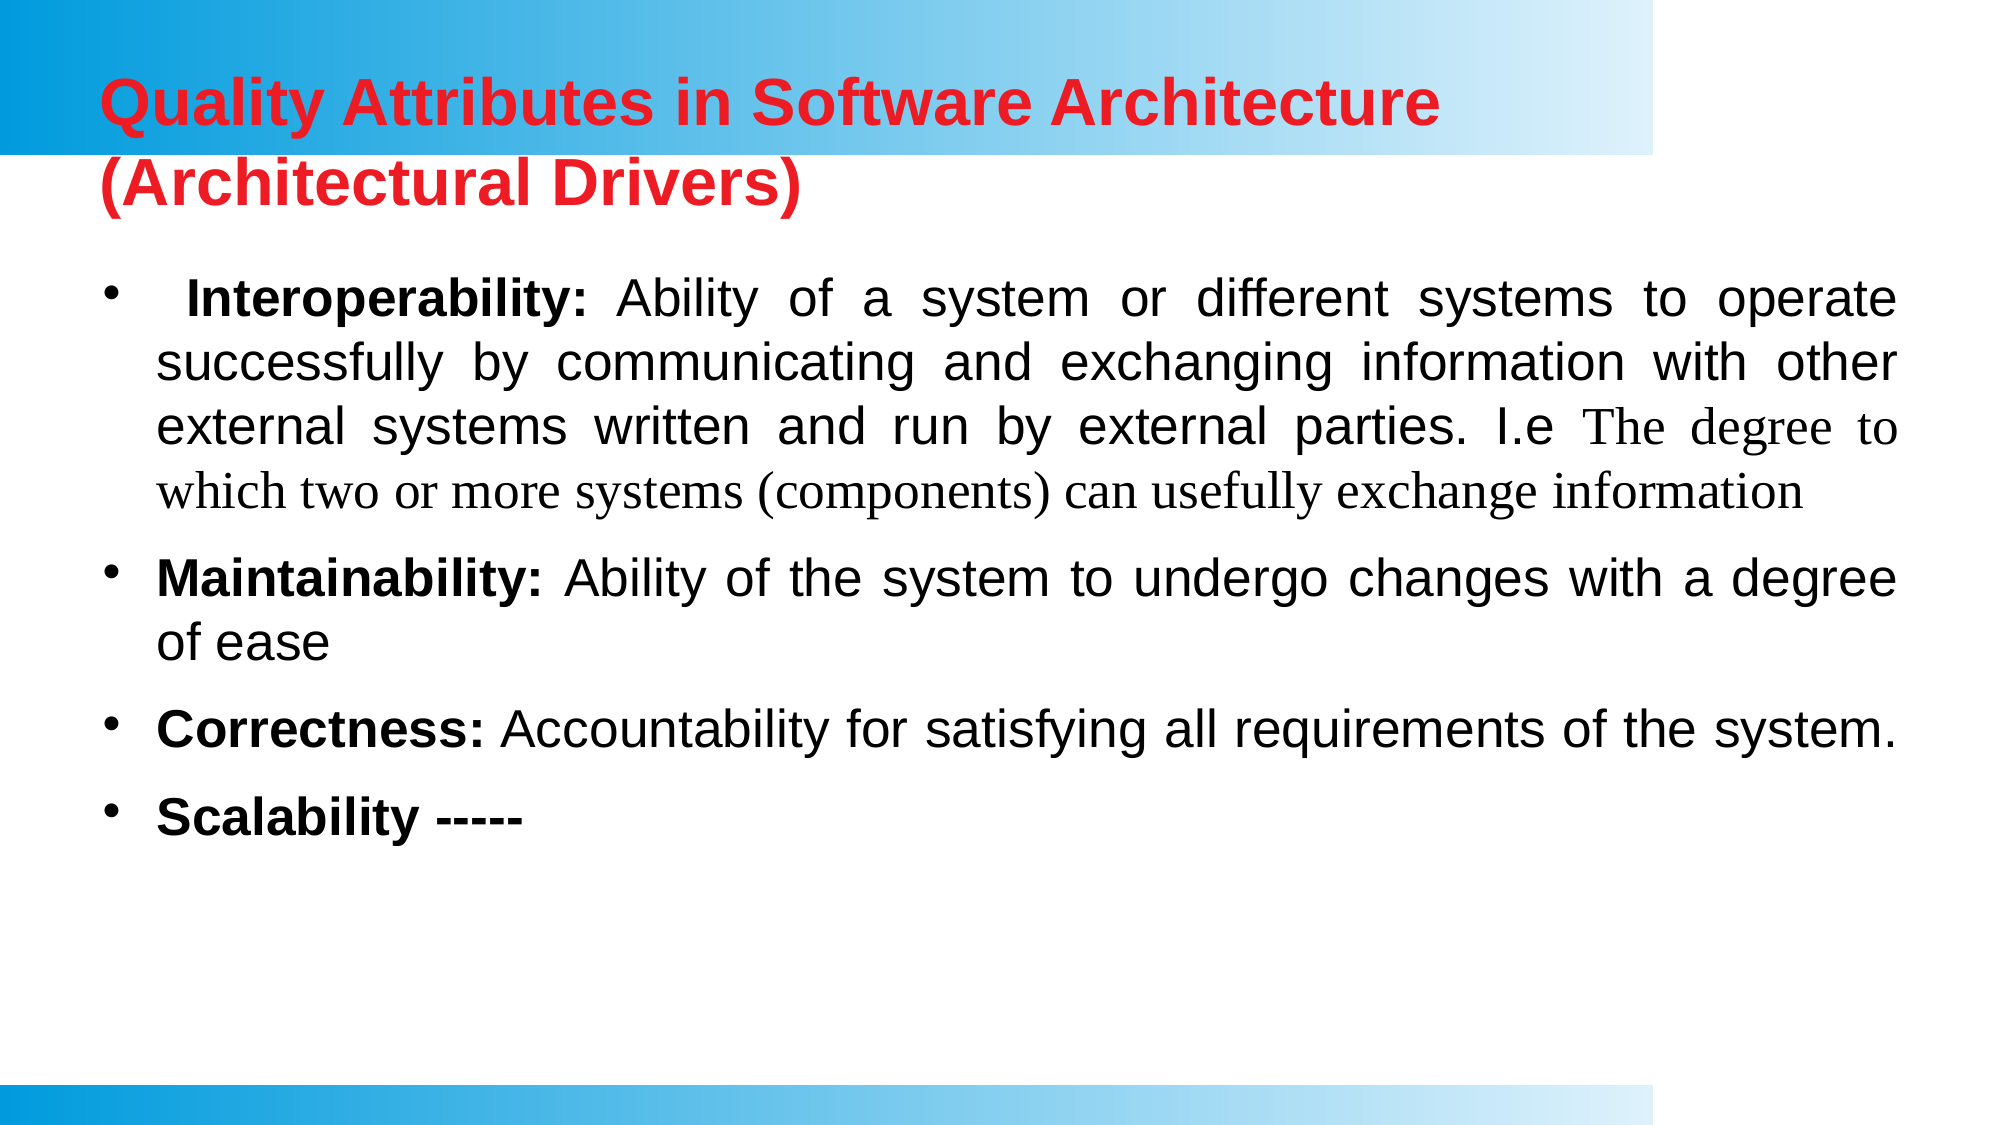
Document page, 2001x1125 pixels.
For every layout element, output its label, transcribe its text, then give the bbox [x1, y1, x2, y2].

list Interoperability: Ability of a system or different systems to operate successfully by communicating and exchanging information with other external systems written and run by external parties. I.e The degree to which two or more systems (components) can usefully exchange information Maintainability: Ability of the system to undergo changes with a degree of ease Correctness: Accountability for satisfying all requirements of the system. Scalability ----- [99, 263, 1900, 916]
title Quality Attributes in Software Architecture (Architectural Drivers) [99, 44, 1900, 233]
